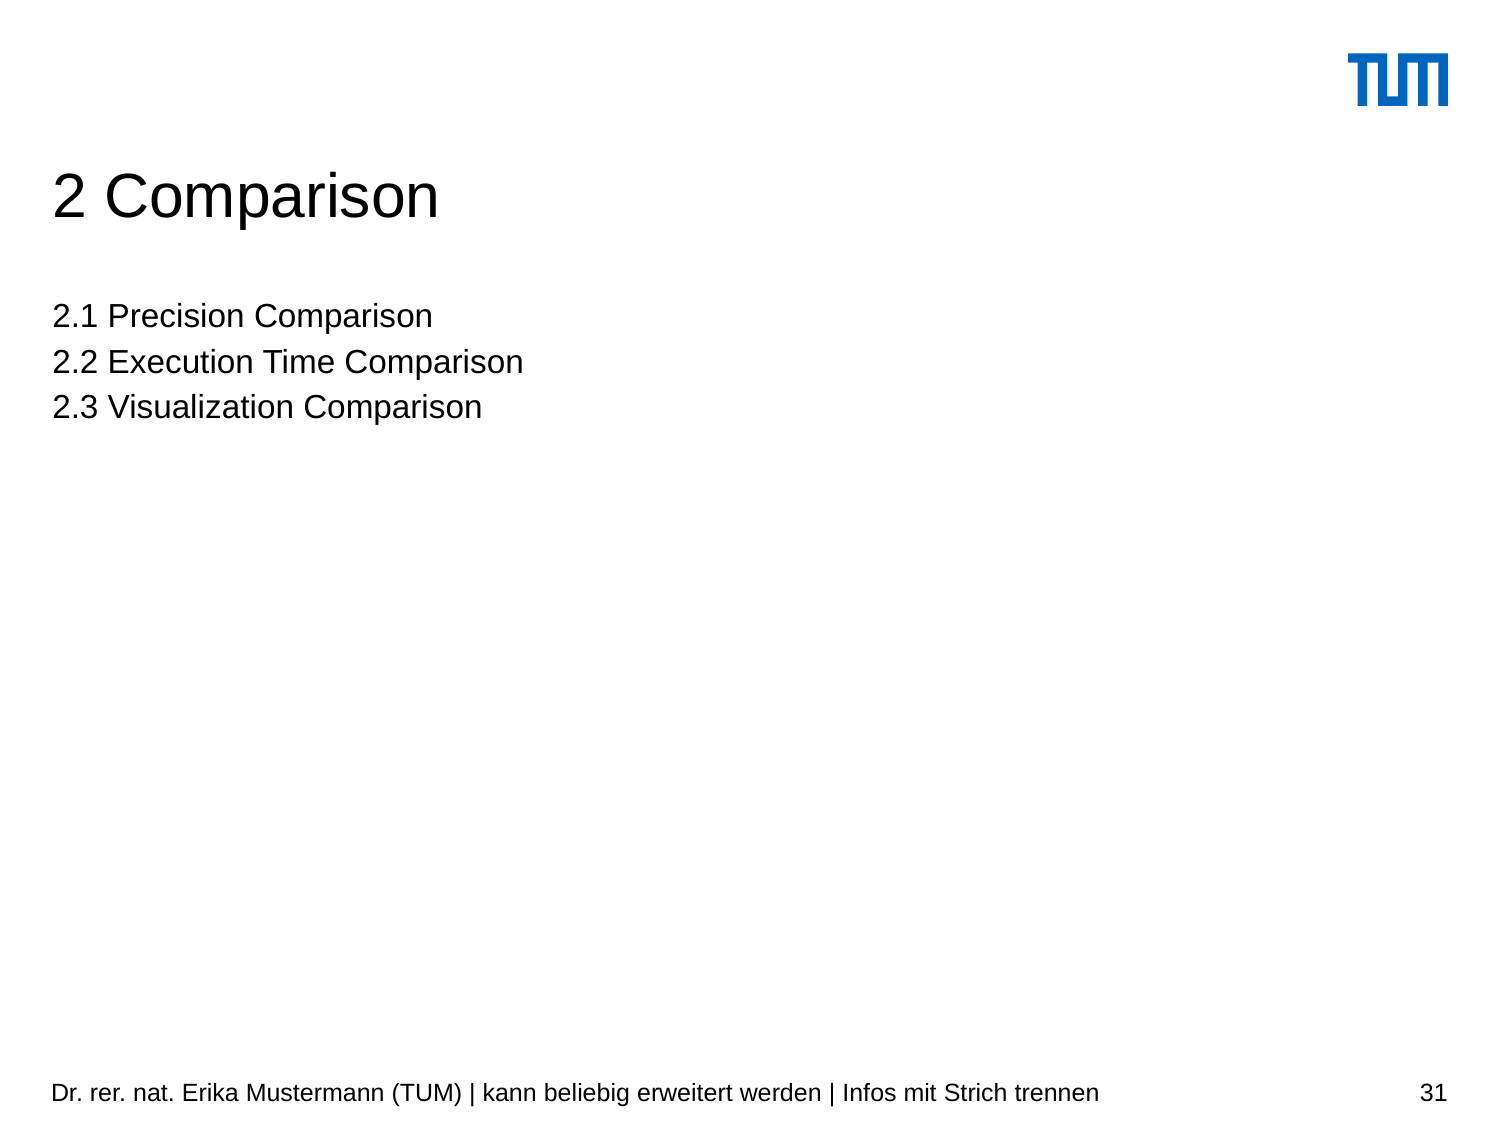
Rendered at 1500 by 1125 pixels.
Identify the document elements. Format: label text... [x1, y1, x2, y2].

title 2 Comparison [52, 163, 1449, 231]
list 2.1 Precision Comparison 2.2 Execution Time Comparison 2.3 Visualization Comparison [52, 289, 1449, 1060]
slide_number <number> [1112, 1061, 1448, 1122]
footer Dr. rer. nat. Erika Mustermann (TUM) | kann beliebig erweitert werden | Infos mit Strich trennen [51, 1061, 1112, 1122]
